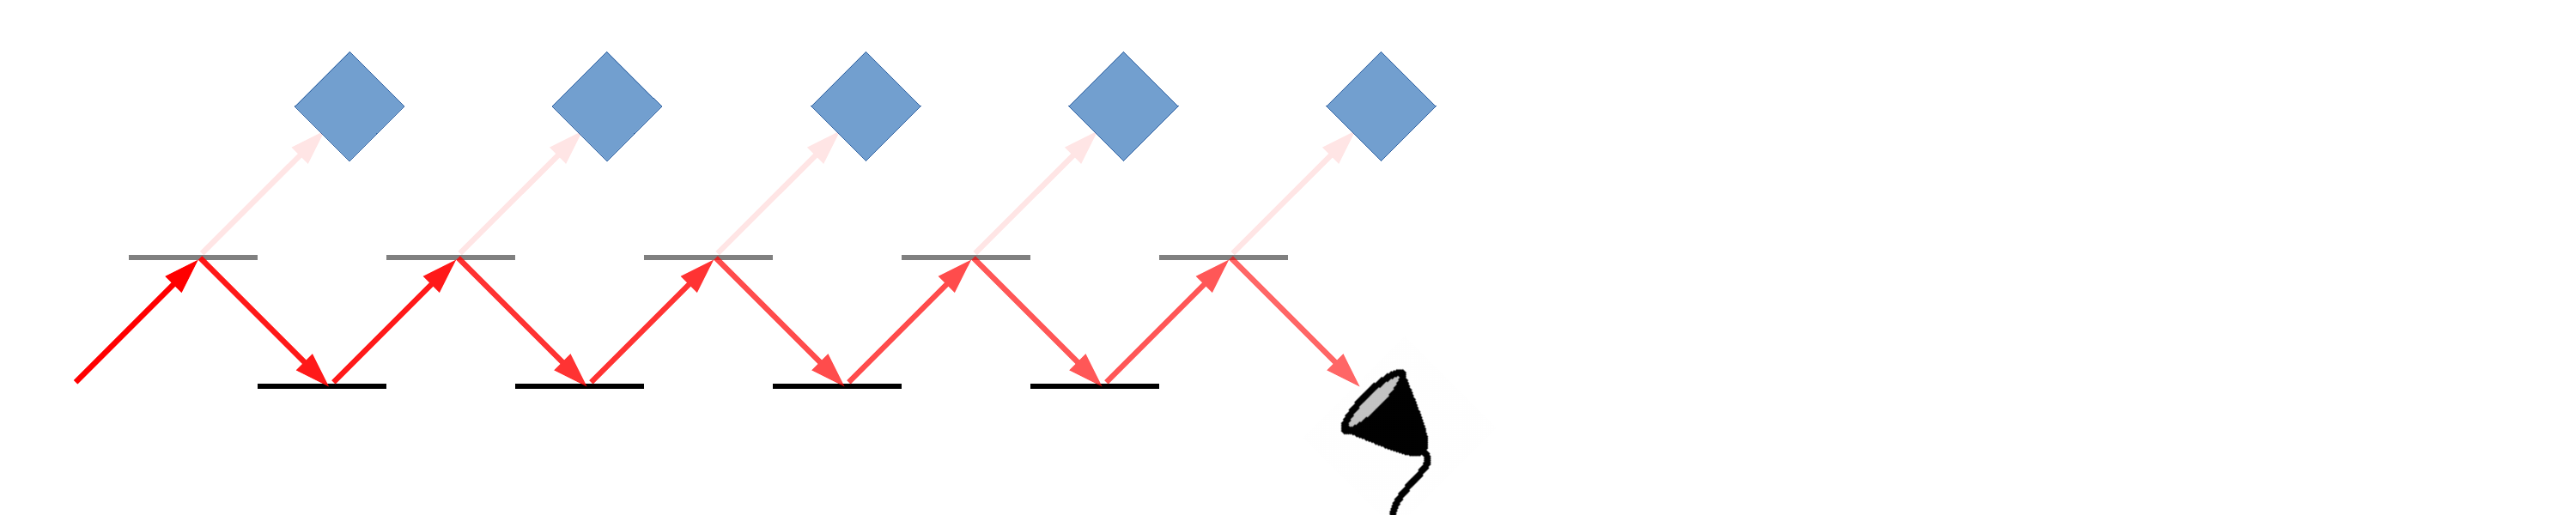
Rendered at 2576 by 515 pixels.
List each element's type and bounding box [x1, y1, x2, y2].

text_box [811, 52, 921, 161]
picture [1303, 336, 1496, 515]
text_box [1326, 52, 1437, 161]
text_box [1068, 52, 1179, 161]
text_box [295, 52, 404, 161]
text_box [552, 52, 662, 161]
